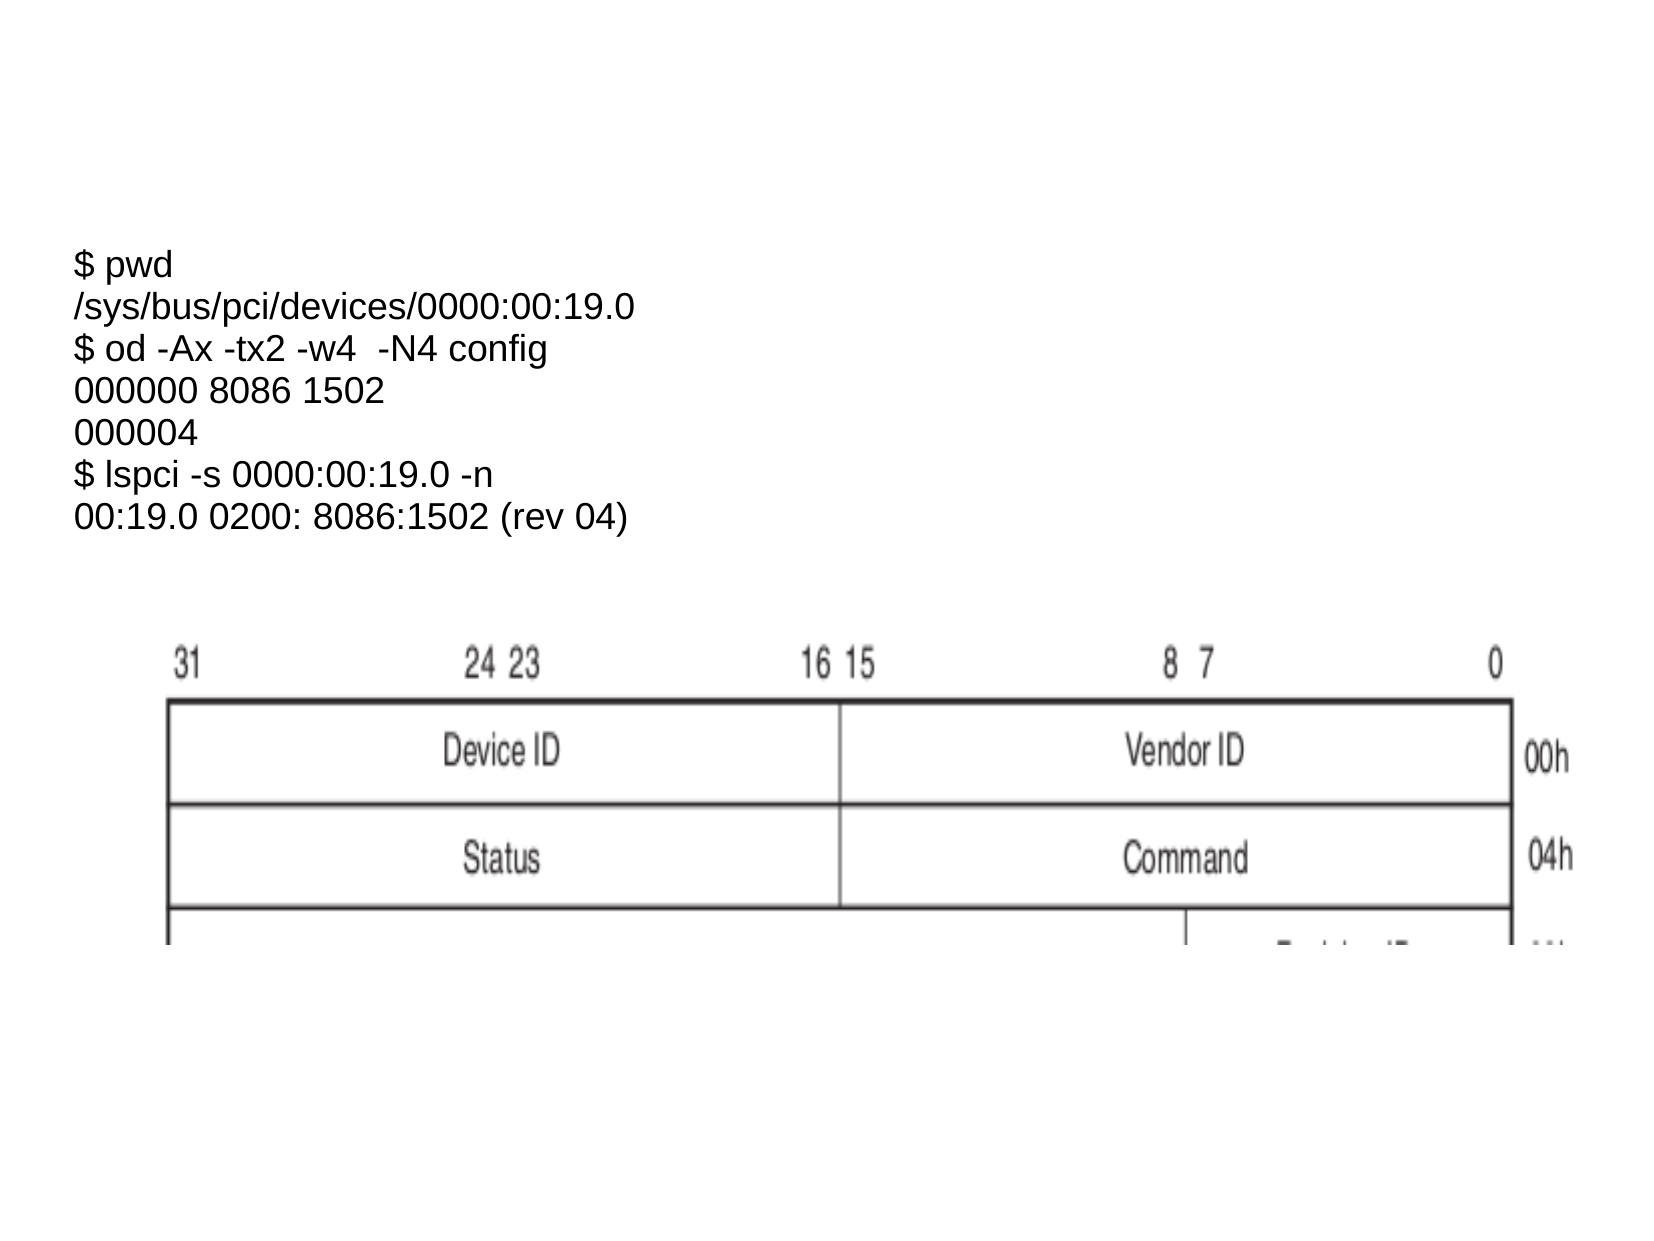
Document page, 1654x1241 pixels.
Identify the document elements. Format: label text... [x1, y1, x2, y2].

picture [118, 558, 1595, 945]
text_box $ pwd /sys/bus/pci/devices/0000:00:19.0 $ od -Ax -tx2 -w4 -N4 config 000000 8086 1502 000004 $ lspci -s 0000:00:19.0 -n 00:19.0 0200: 8086:1502 (rev 04) [59, 236, 1595, 587]
